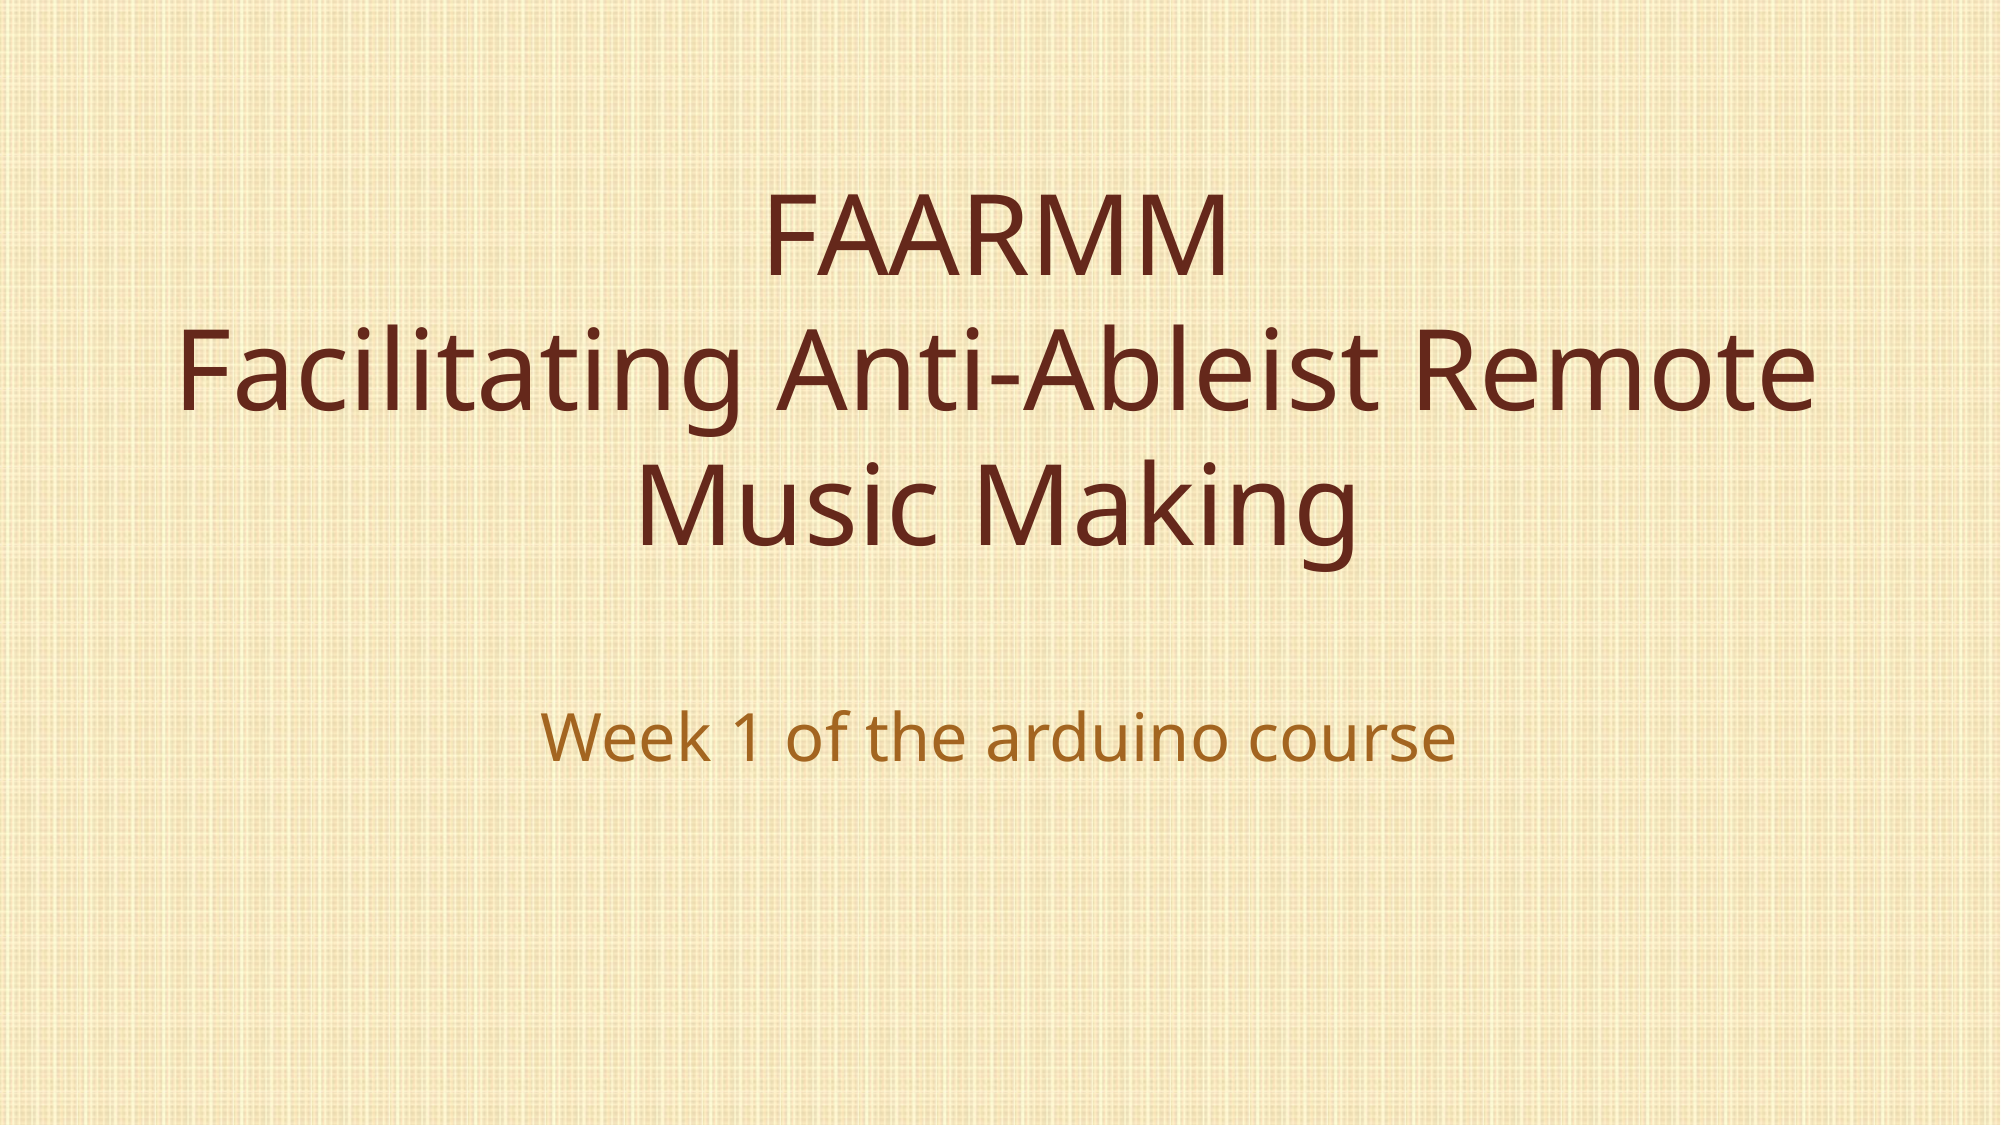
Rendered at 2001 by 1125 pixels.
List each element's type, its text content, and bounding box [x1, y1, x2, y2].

subtitle Week 1 of the arduino course [300, 687, 1700, 976]
title FAARMM Facilitating Anti-Ableist Remote Music Making [150, 262, 1847, 576]
picture [0, 0, 2001, 1125]
